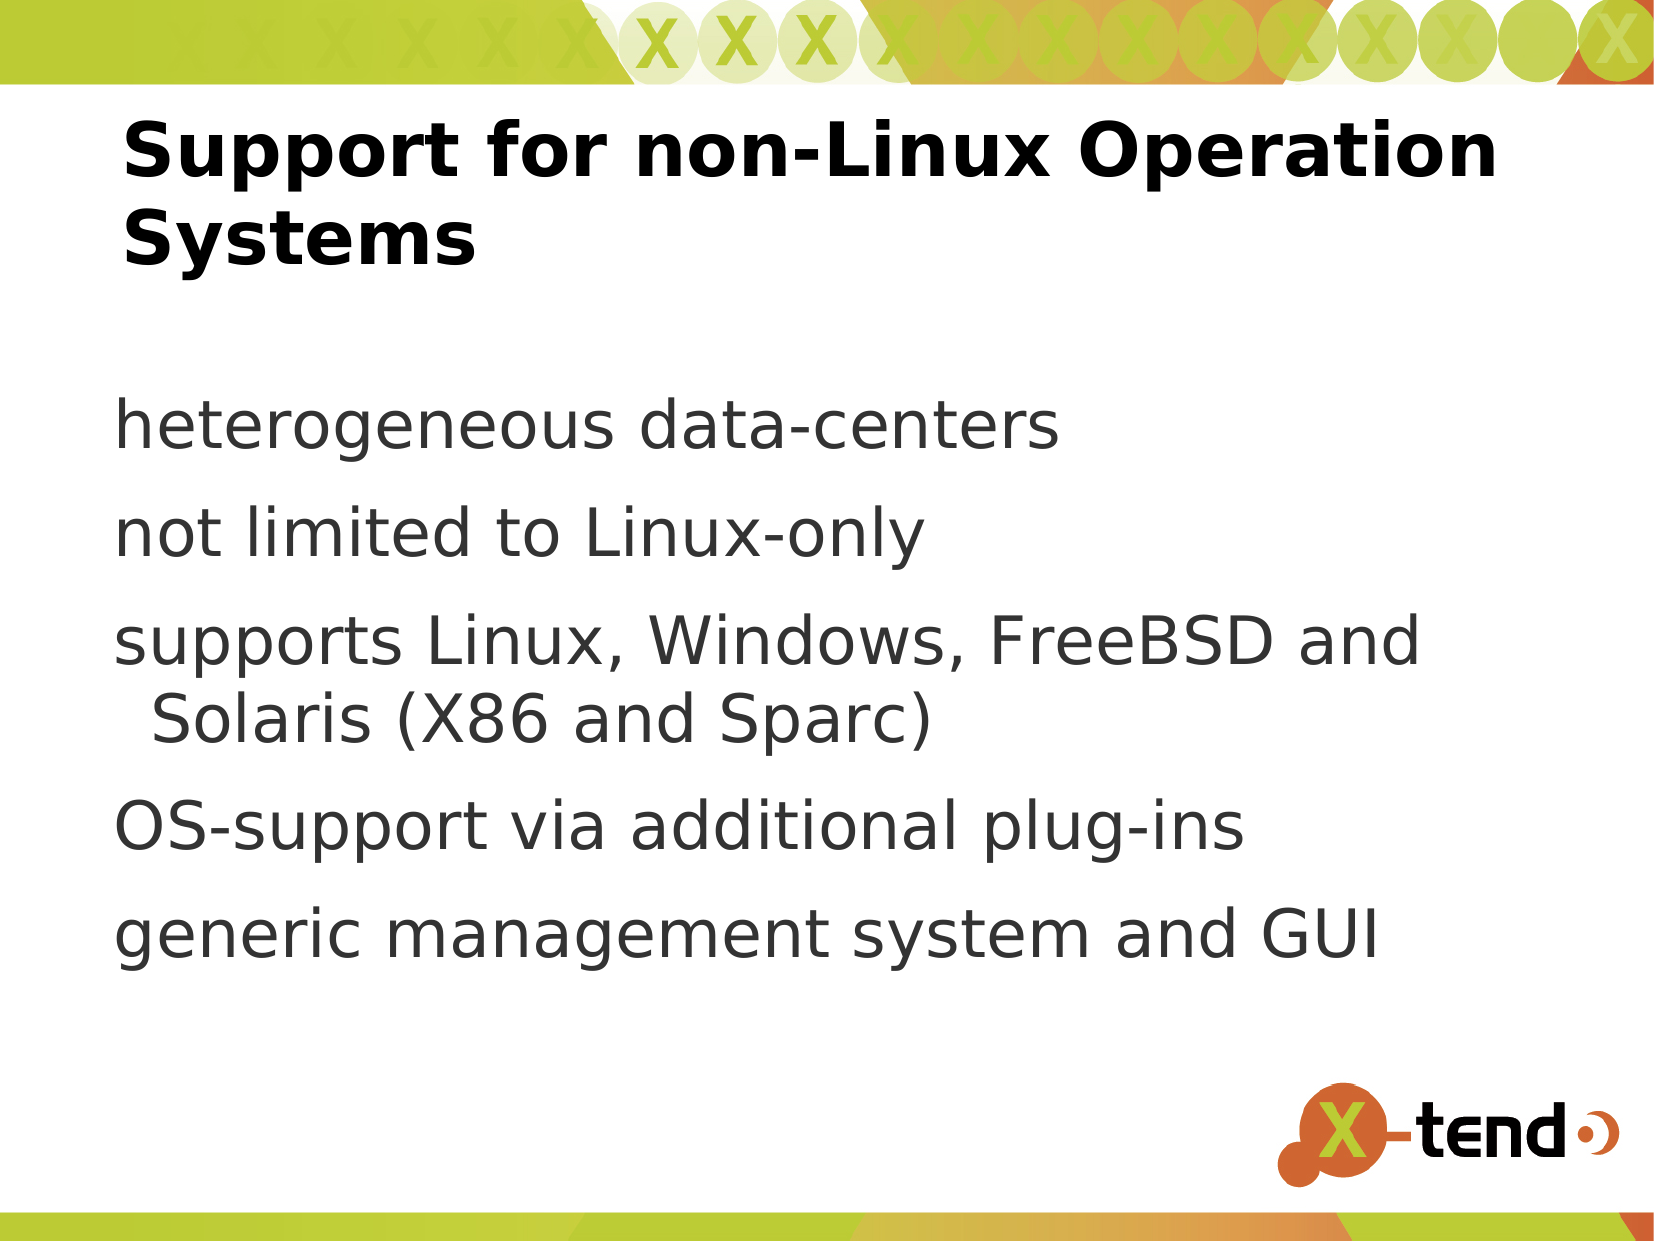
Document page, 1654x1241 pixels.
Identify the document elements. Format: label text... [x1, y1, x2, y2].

text_box heterogeneous data-centers not limited to Linux-only supports Linux, Windows, FreeBSD and Solaris (X86 and Sparc) OS-support via additional plug-ins generic management system and GUI [112, 386, 1614, 1130]
picture [0, 0, 1654, 1241]
title Support for non-Linux Operation Systems [121, 87, 1534, 302]
